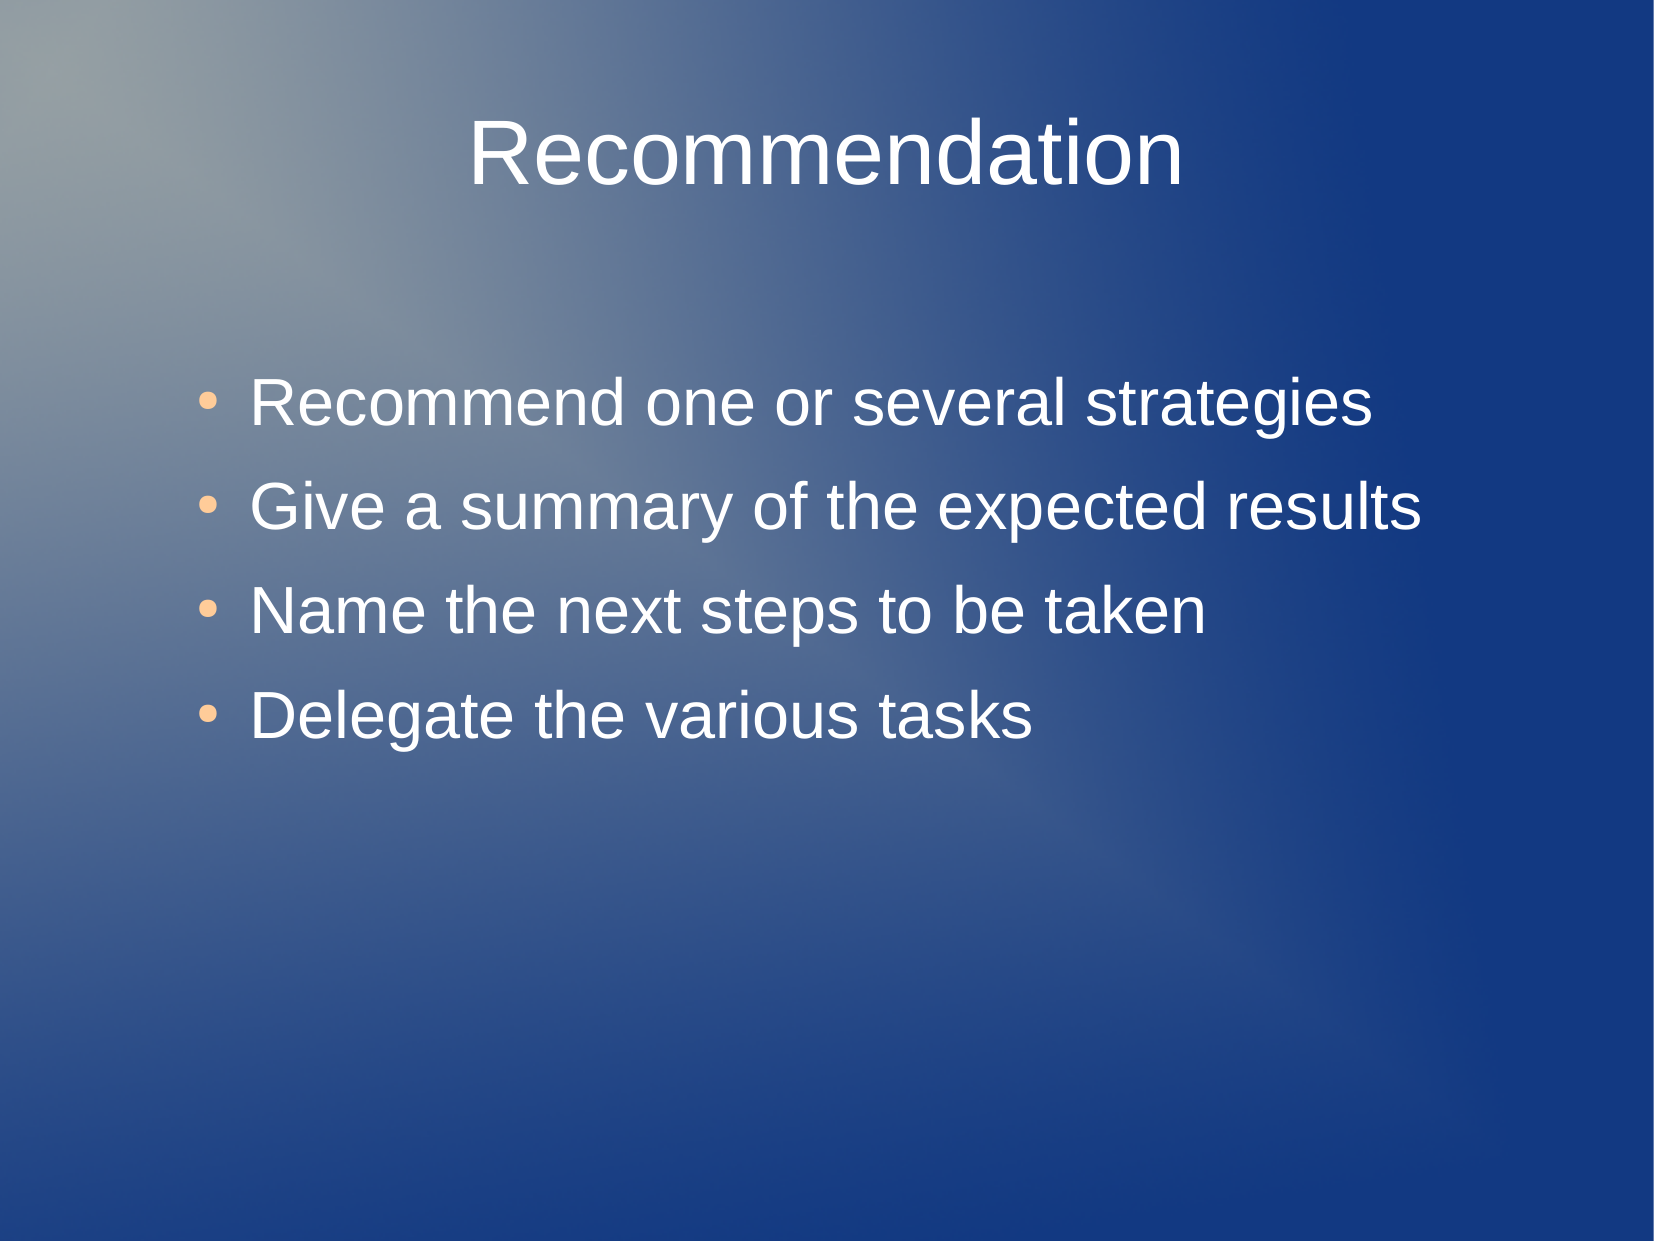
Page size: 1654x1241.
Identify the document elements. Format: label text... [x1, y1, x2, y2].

title Recommendation [82, 49, 1571, 257]
list Recommend one or several strategies Give a summary of the expected results Name the next steps to be taken Delegate the various tasks [178, 364, 1570, 1147]
picture [0, 0, 1654, 1241]
